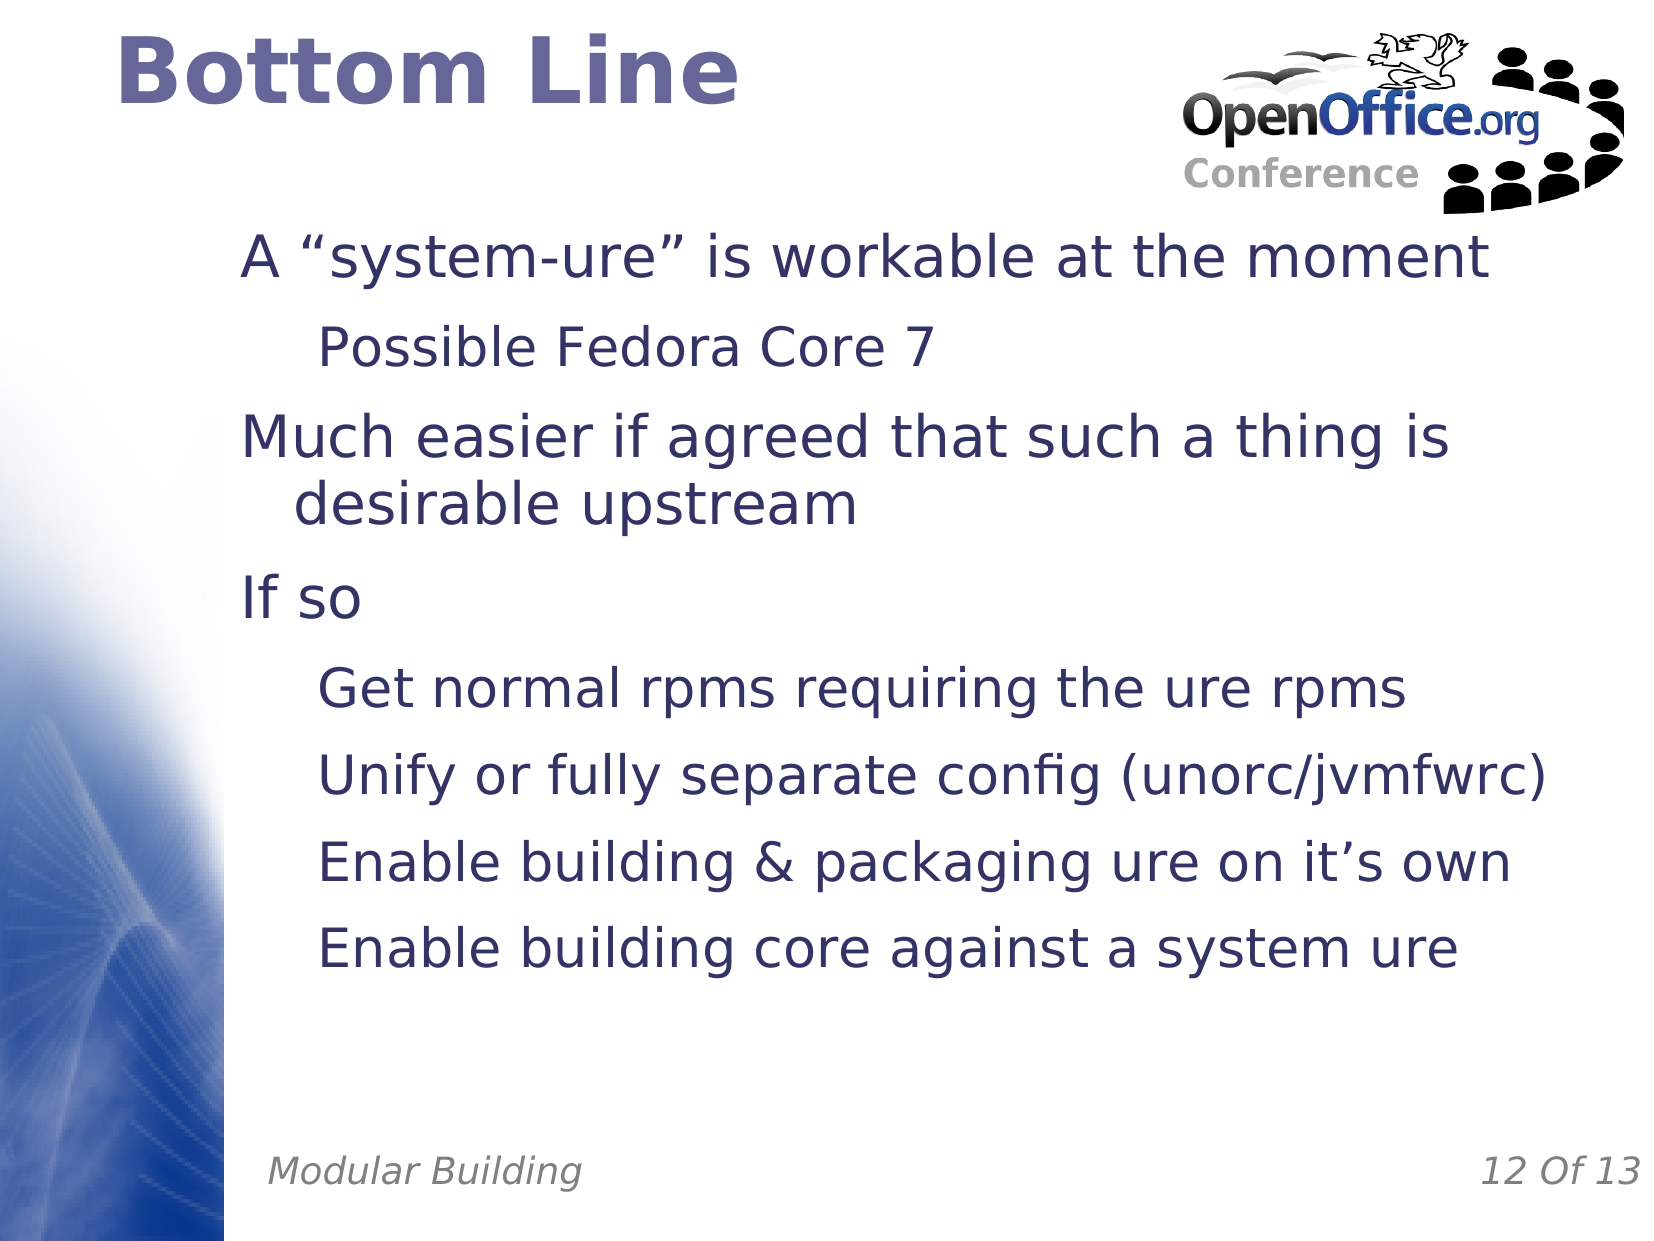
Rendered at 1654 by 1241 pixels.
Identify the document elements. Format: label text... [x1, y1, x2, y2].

picture [1183, 33, 1624, 214]
title Bottom Line [24, 18, 987, 126]
picture [0, 0, 224, 1241]
list A “system-ure” is workable at the moment Possible Fedora Core 7 Much easier if agreed that such a thing is desirable upstream If so Get normal rpms requiring the ure rpms Unify or fully separate config (unorc/jvmfwrc) Enable building & packaging ure on it’s own Enable building core against a system ure [223, 223, 1619, 1118]
